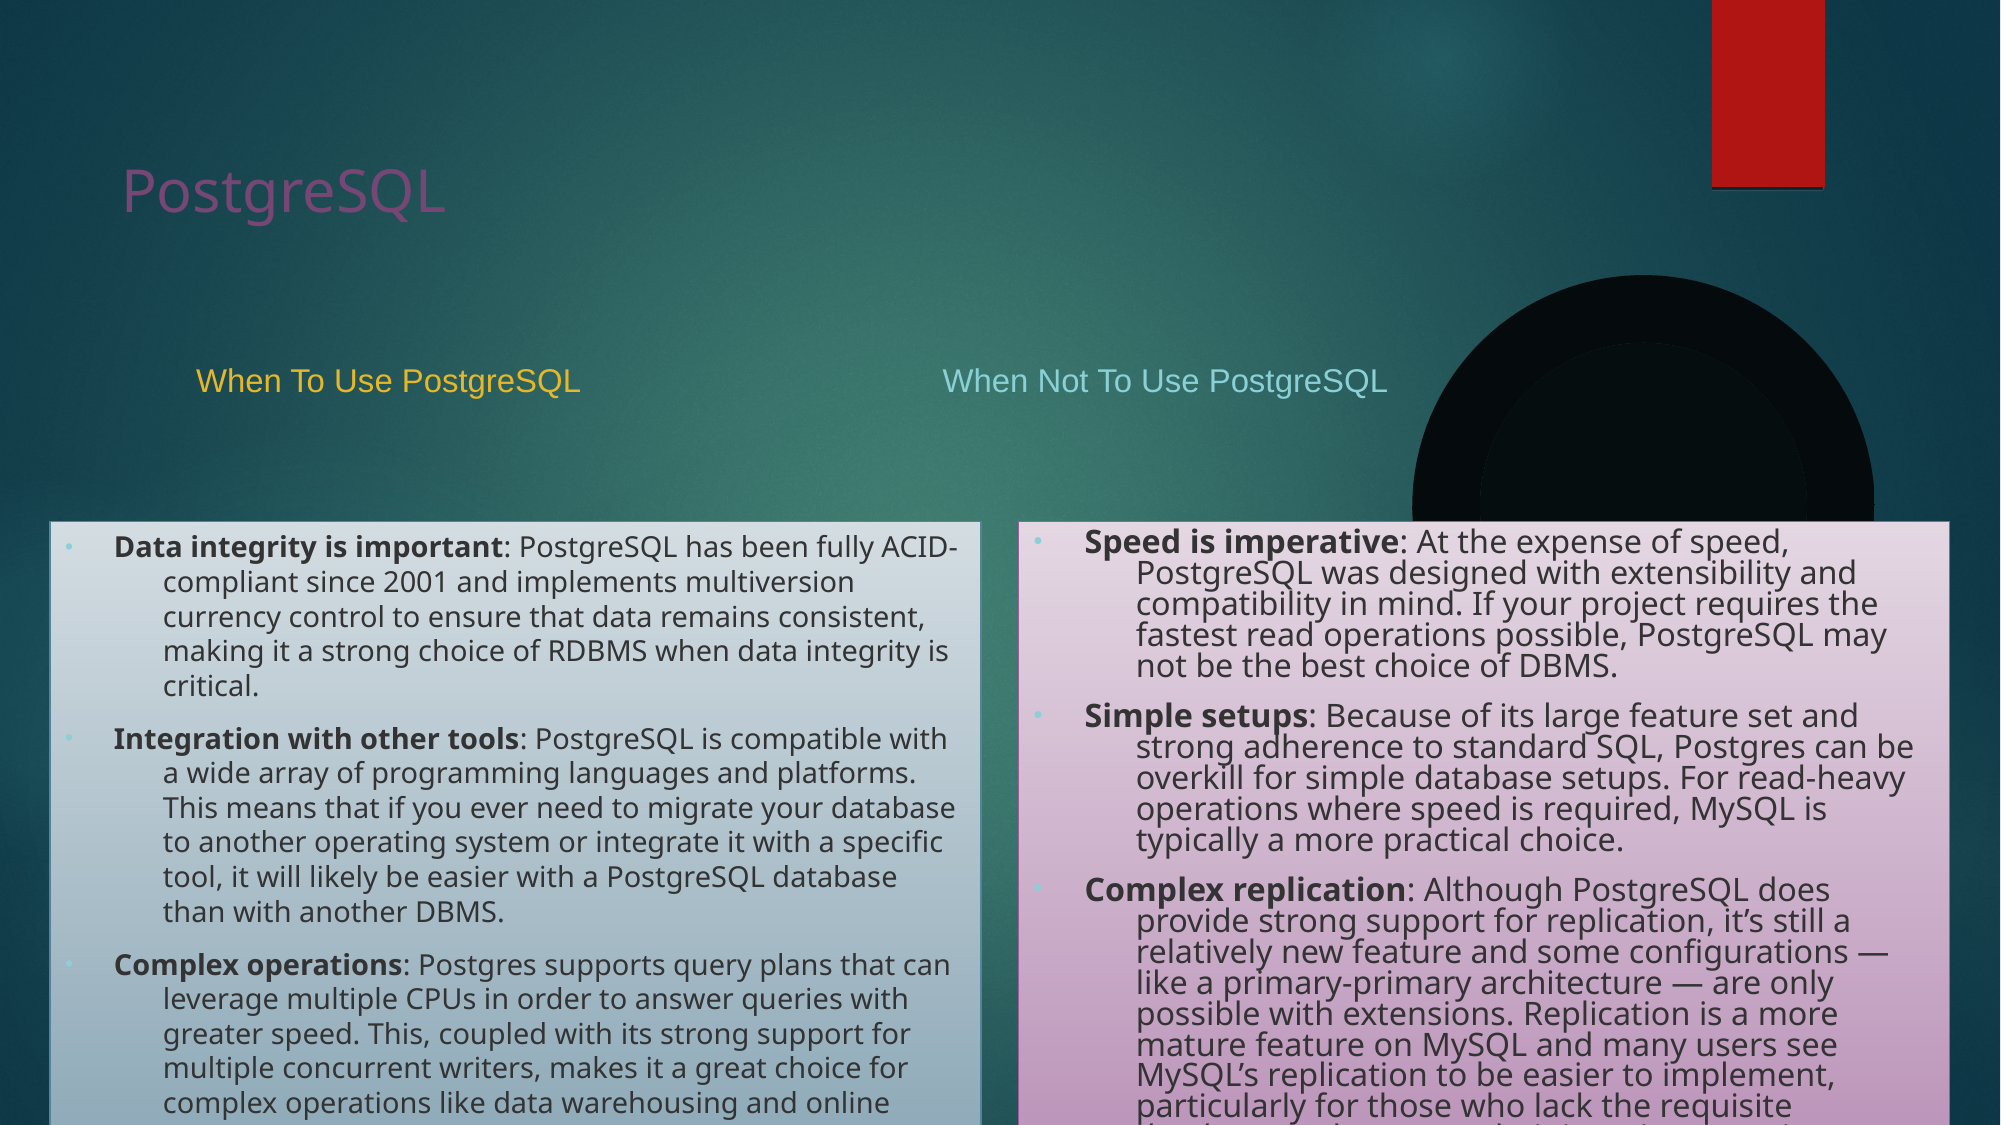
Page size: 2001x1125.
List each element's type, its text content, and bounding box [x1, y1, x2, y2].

list Speed is imperative: At the expense of speed, PostgreSQL was designed with extensibility and compatibility in mind. If your project requires the fastest read operations possible, PostgreSQL may not be the best choice of DBMS. Simple setups: Because of its large feature set and strong adherence to standard SQL, Postgres can be overkill for simple database setups. For read-heavy operations where speed is required, MySQL is typically a more practical choice. Complex replication: Although PostgreSQL does provide strong support for replication, it’s still a relatively new feature and some configurations — like a primary-primary architecture — are only possible with extensions. Replication is a more mature feature on MySQL and many users see MySQL’s replication to be easier to implement, particularly for those who lack the requisite database and system administration experience. [1018, 521, 1950, 1125]
title PostgreSQL [106, 74, 1649, 305]
list Data integrity is important: PostgreSQL has been fully ACID-compliant since 2001 and implements multiversion currency control to ensure that data remains consistent, making it a strong choice of RDBMS when data integrity is critical. Integration with other tools: PostgreSQL is compatible with a wide array of programming languages and platforms. This means that if you ever need to migrate your database to another operating system or integrate it with a specific tool, it will likely be easier with a PostgreSQL database than with another DBMS. Complex operations: Postgres supports query plans that can leverage multiple CPUs in order to answer queries with greater speed. This, coupled with its strong support for multiple concurrent writers, makes it a great choice for complex operations like data warehousing and online transaction processing. [50, 521, 982, 1125]
list When To Use PostgreSQL [181, 312, 903, 408]
list When Not To Use PostgreSQL [927, 312, 1649, 408]
